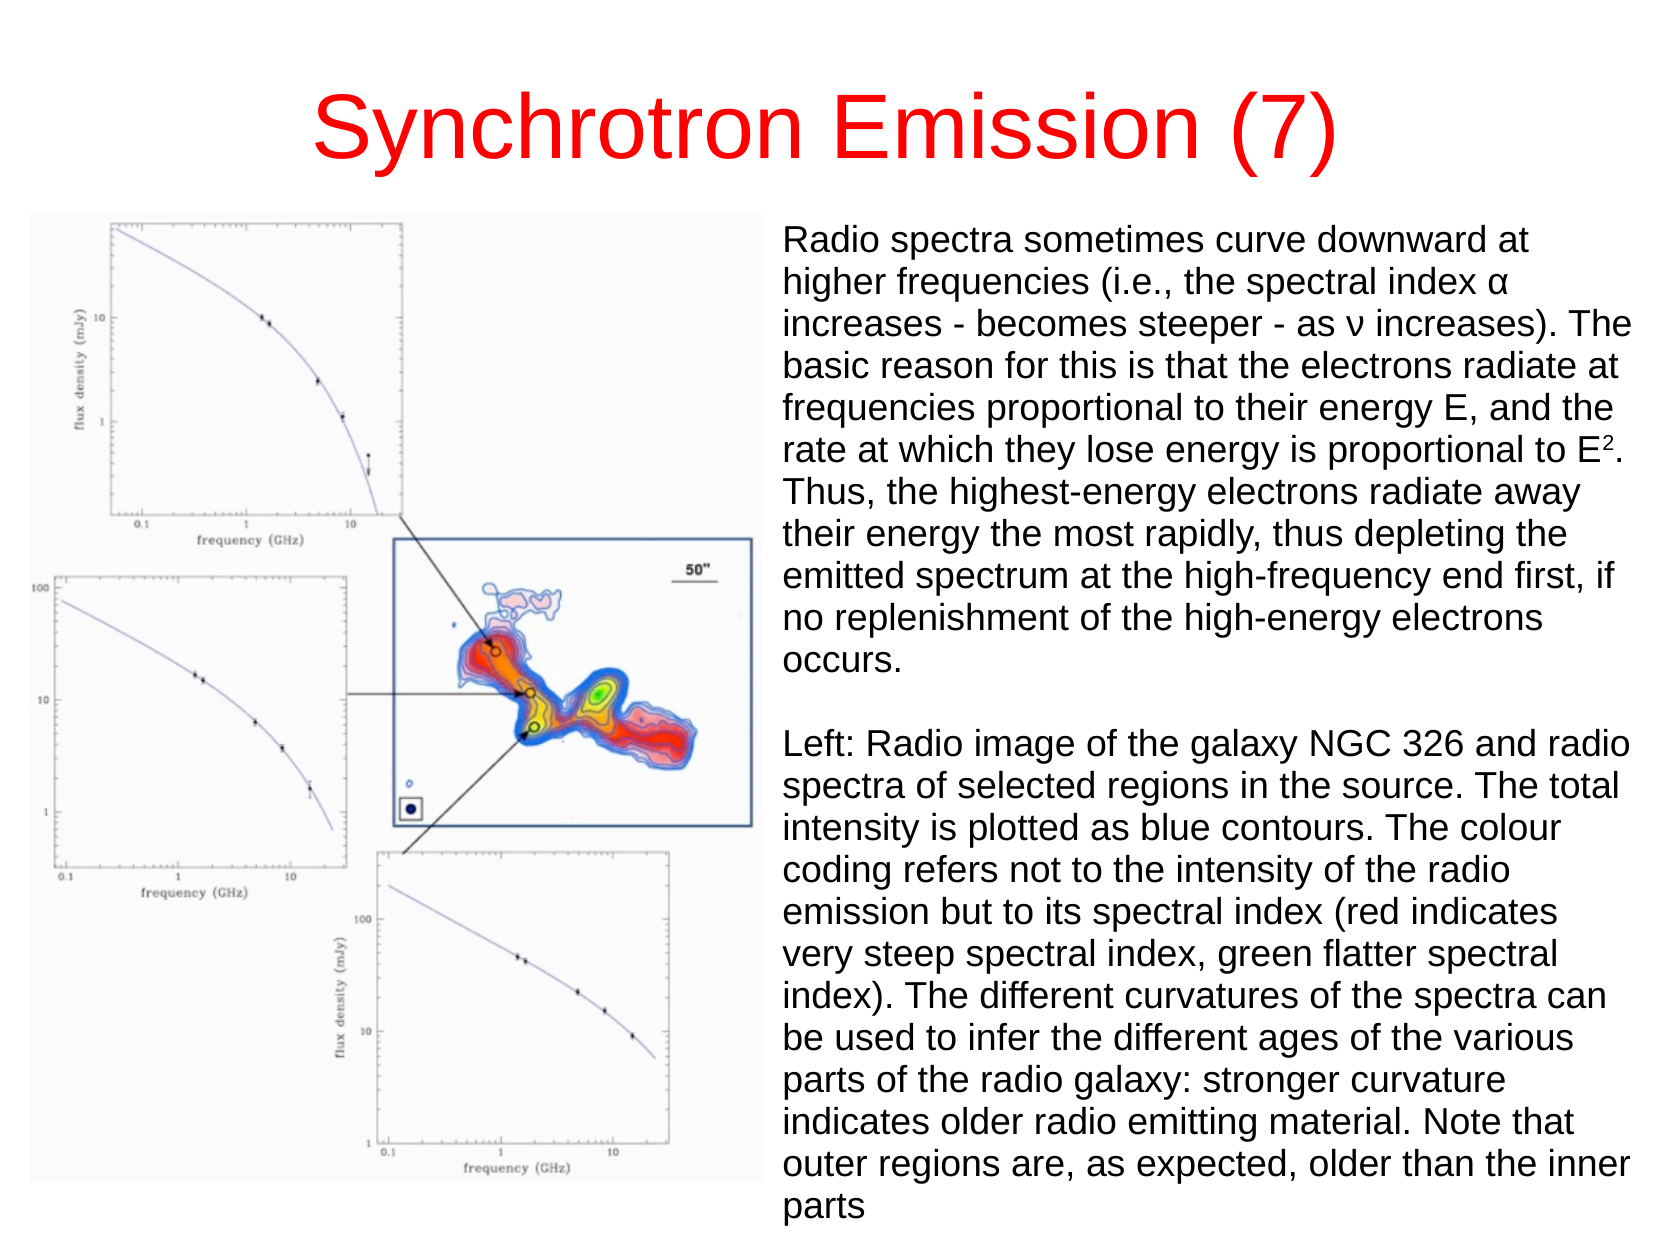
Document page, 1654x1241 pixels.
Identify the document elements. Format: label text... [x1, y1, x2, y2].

text_box Radio spectra sometimes curve downward at higher frequencies (i.e., the spectral index α increases - becomes steeper - as ν increases). The basic reason for this is that the electrons radiate at frequencies proportional to their energy E, and the rate at which they lose energy is proportional to E2. Thus, the highest-energy electrons radiate away their energy the most rapidly, thus depleting the emitted spectrum at the high-frequency end first, if no replenishment of the high-energy electrons occurs. Left: Radio image of the galaxy NGC 326 and radio spectra of selected regions in the source. The total intensity is plotted as blue contours. The colour coding refers not to the intensity of the radio emission but to its spectral index (red indicates very steep spectral index, green flatter spectral index). The different curvatures of the spectra can be used to infer the different ages of the various parts of the radio galaxy: stronger curvature indicates older radio emitting material. Note that outer regions are, as expected, older than the inner parts [767, 211, 1654, 1234]
picture [30, 214, 767, 1193]
title Synchrotron Emission (7) [82, 23, 1571, 214]
